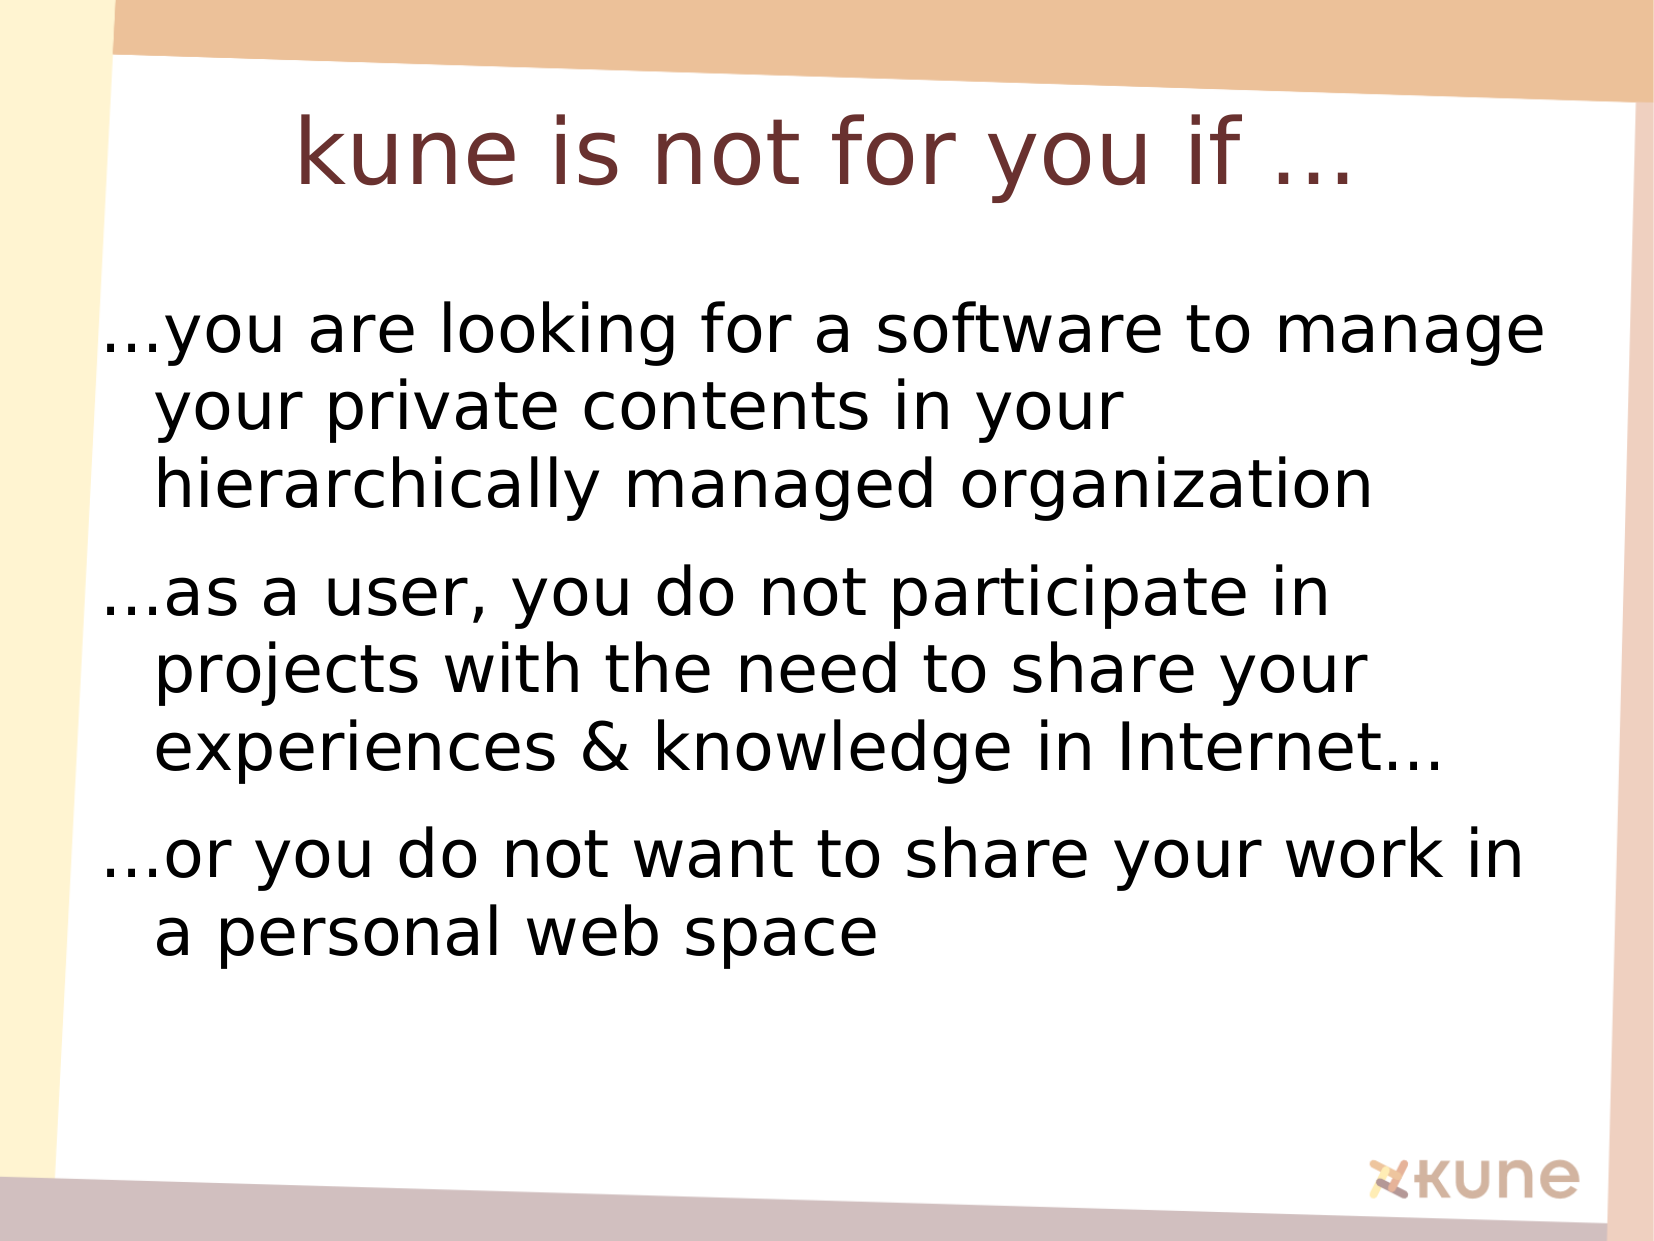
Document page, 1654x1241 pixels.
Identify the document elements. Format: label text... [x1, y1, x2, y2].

list ...you are looking for a software to manage your private contents in your hierarchically managed organization ...as a user, you do not participate in projects with the need to share your experiences & knowledge in Internet... ...or you do not want to share your work in a personal web space [82, 290, 1571, 1094]
picture [0, 0, 1654, 1241]
title kune is not for you if ... [82, 56, 1571, 250]
